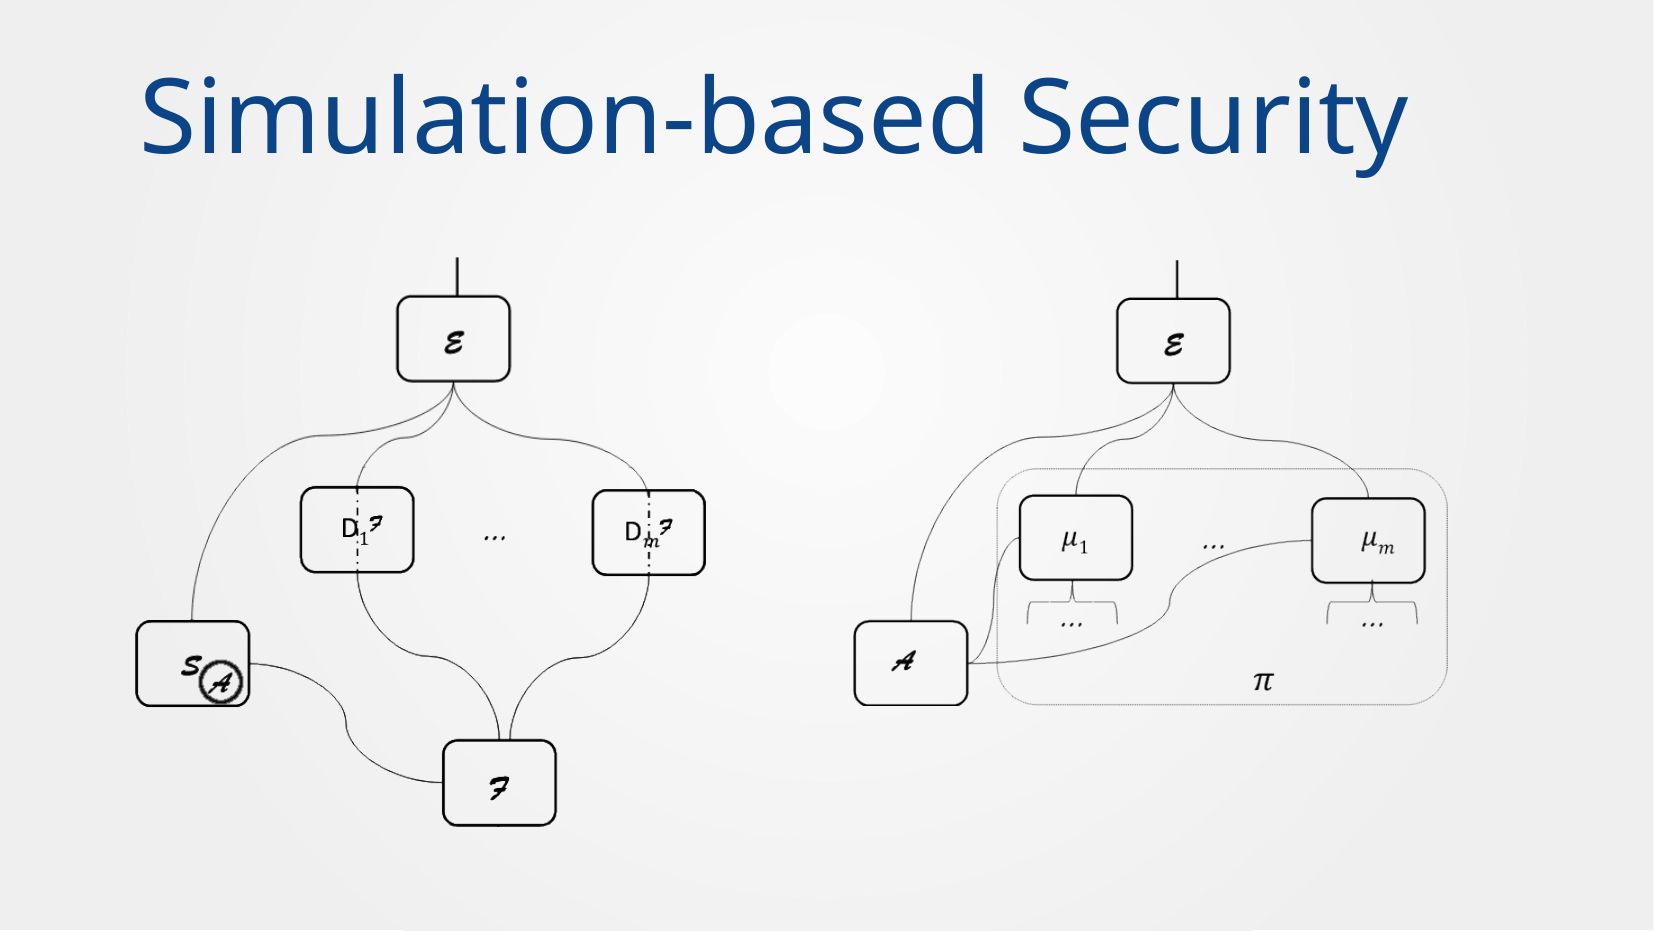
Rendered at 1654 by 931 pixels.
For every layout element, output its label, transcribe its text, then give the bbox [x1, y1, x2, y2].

picture [135, 225, 706, 827]
title Simulation-based Security [139, 48, 1515, 184]
picture [853, 259, 1448, 706]
